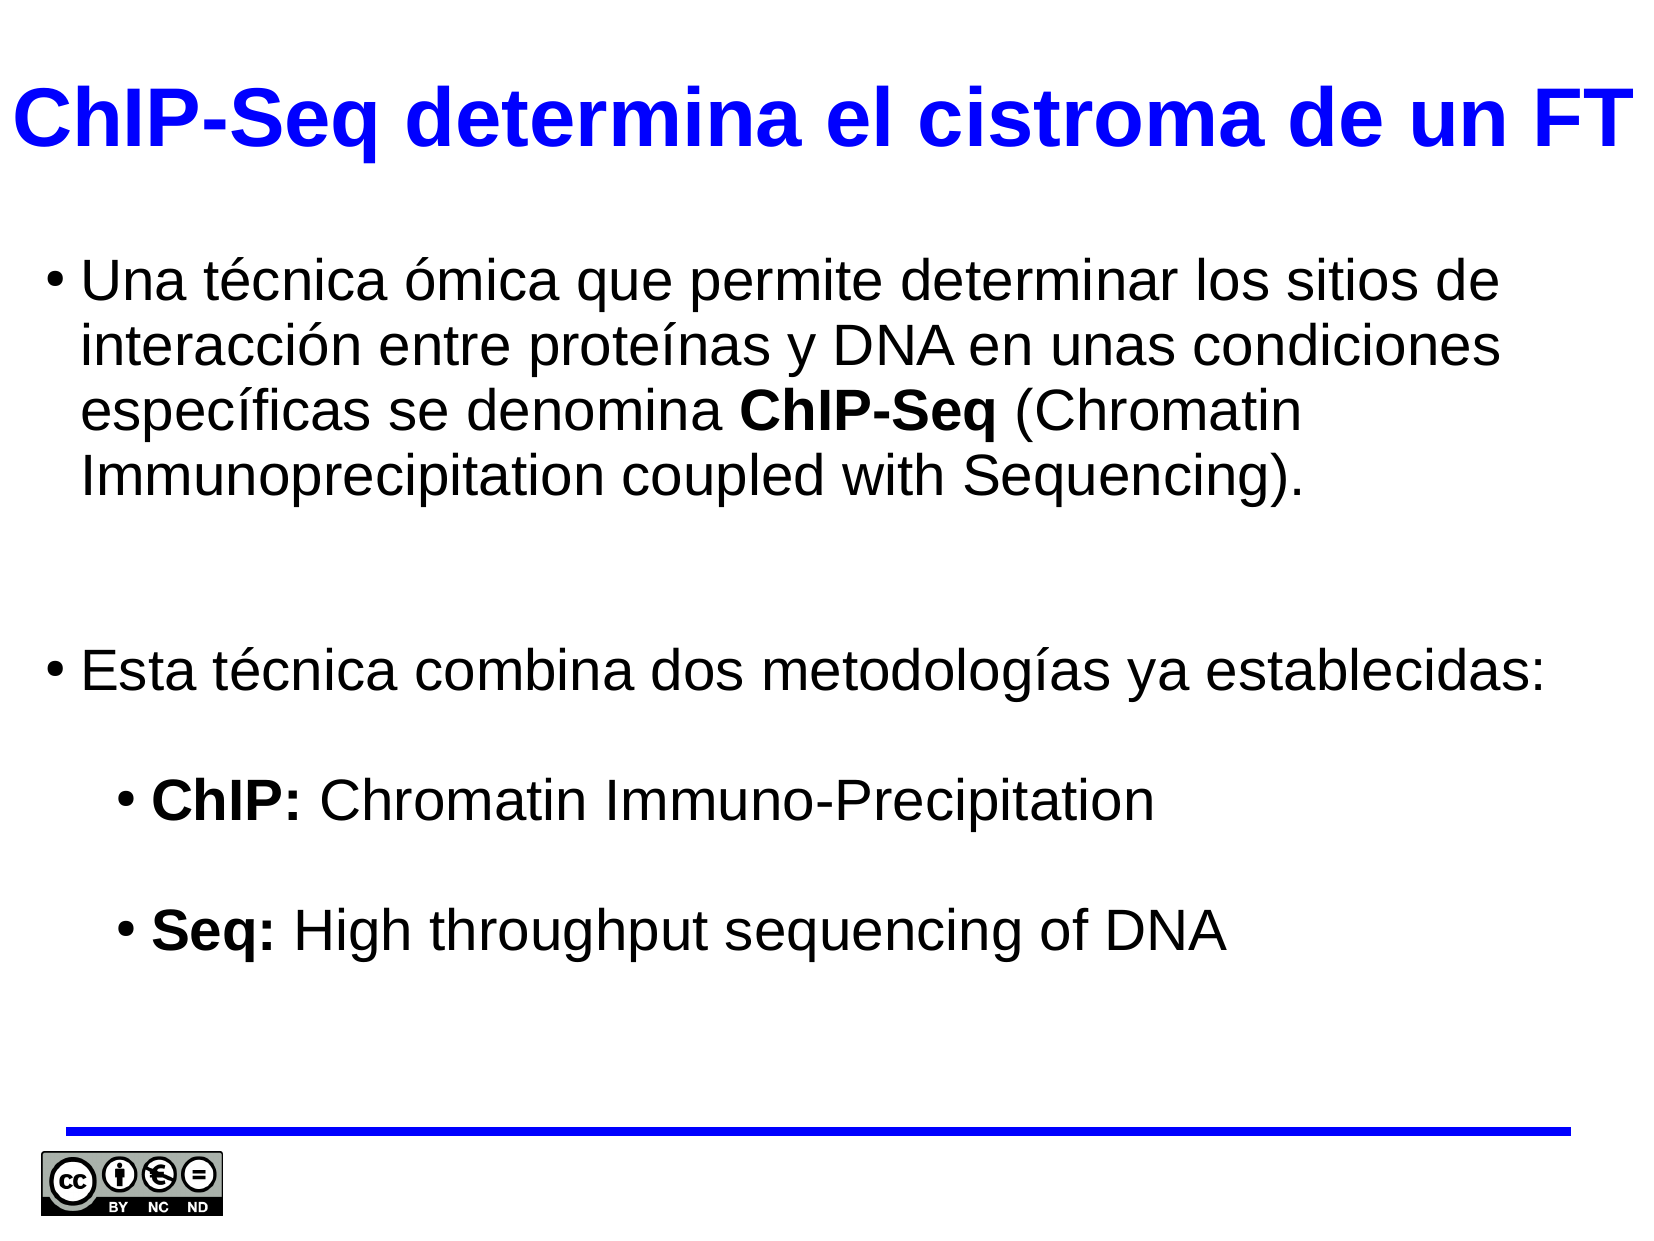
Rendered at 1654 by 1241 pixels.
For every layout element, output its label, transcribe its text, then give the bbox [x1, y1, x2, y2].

text_box Una técnica ómica que permite determinar los sitios de interacción entre proteínas y DNA en unas condiciones específicas se denomina ChIP-Seq (Chromatin Immunoprecipitation coupled with Sequencing). Esta técnica combina dos metodologías ya establecidas: ChIP: Chromatin Immuno-Precipitation Seq: High throughput sequencing of DNA [30, 240, 1591, 1166]
picture [41, 1166, 223, 1216]
title ChIP-Seq determina el cistroma de un FT [5, 13, 1642, 222]
